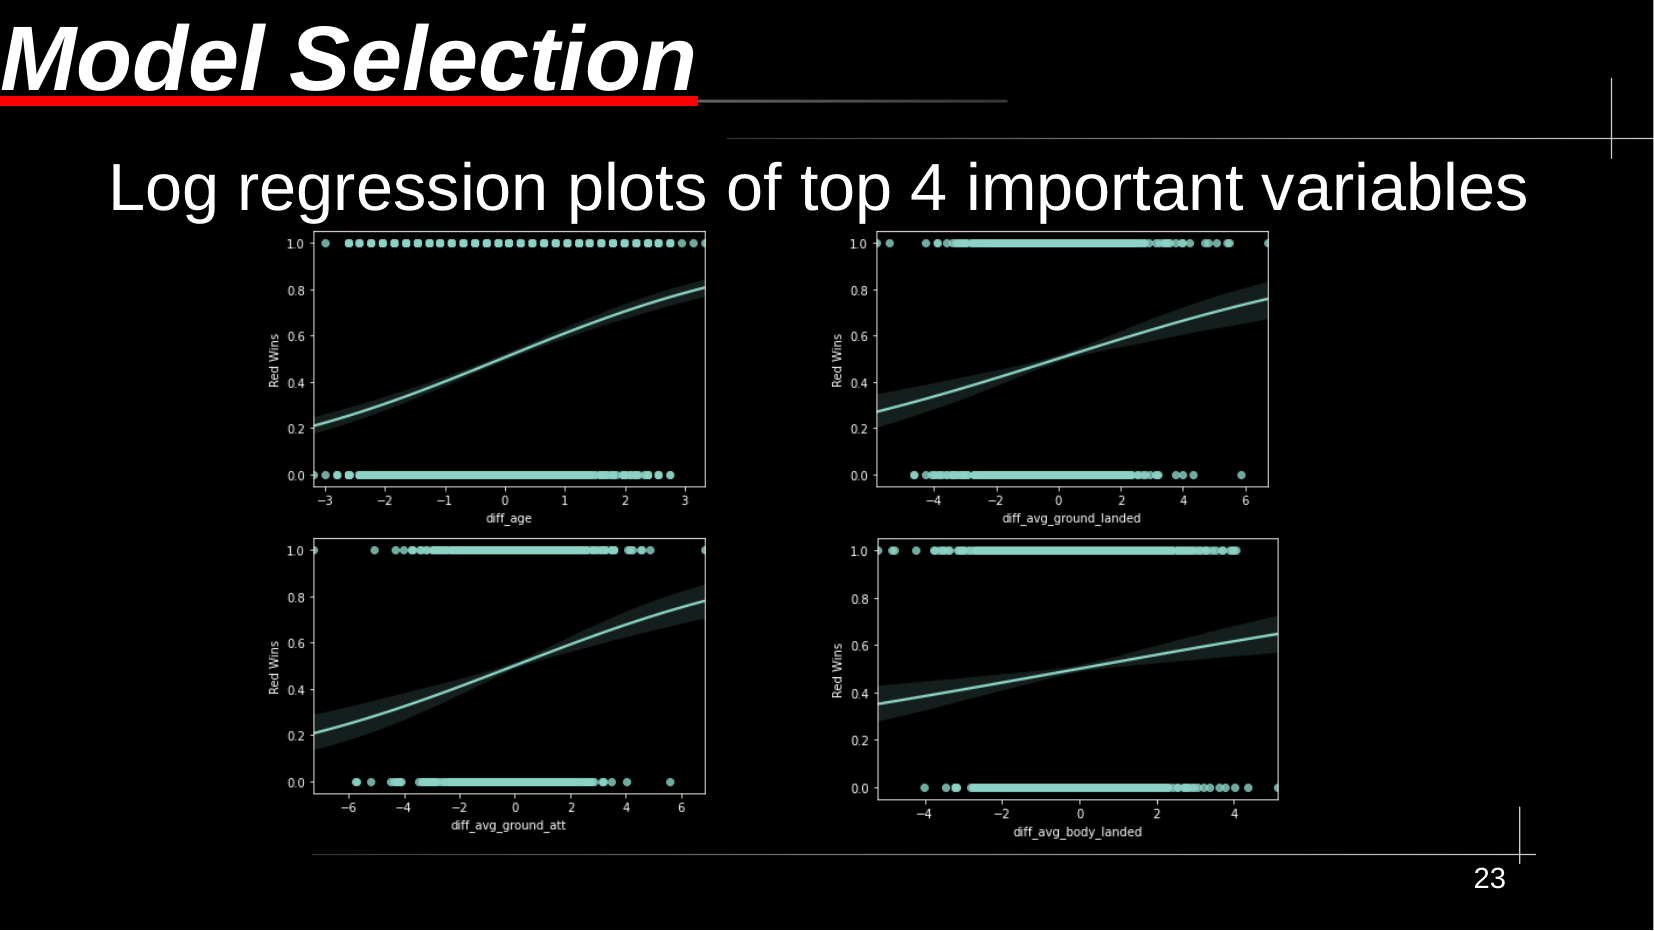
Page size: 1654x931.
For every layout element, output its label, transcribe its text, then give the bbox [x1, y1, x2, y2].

picture [825, 224, 1286, 846]
picture [262, 224, 713, 839]
title Model Selection [0, 0, 1565, 119]
list Log regression plots of top 4 important variables [37, 150, 1613, 826]
